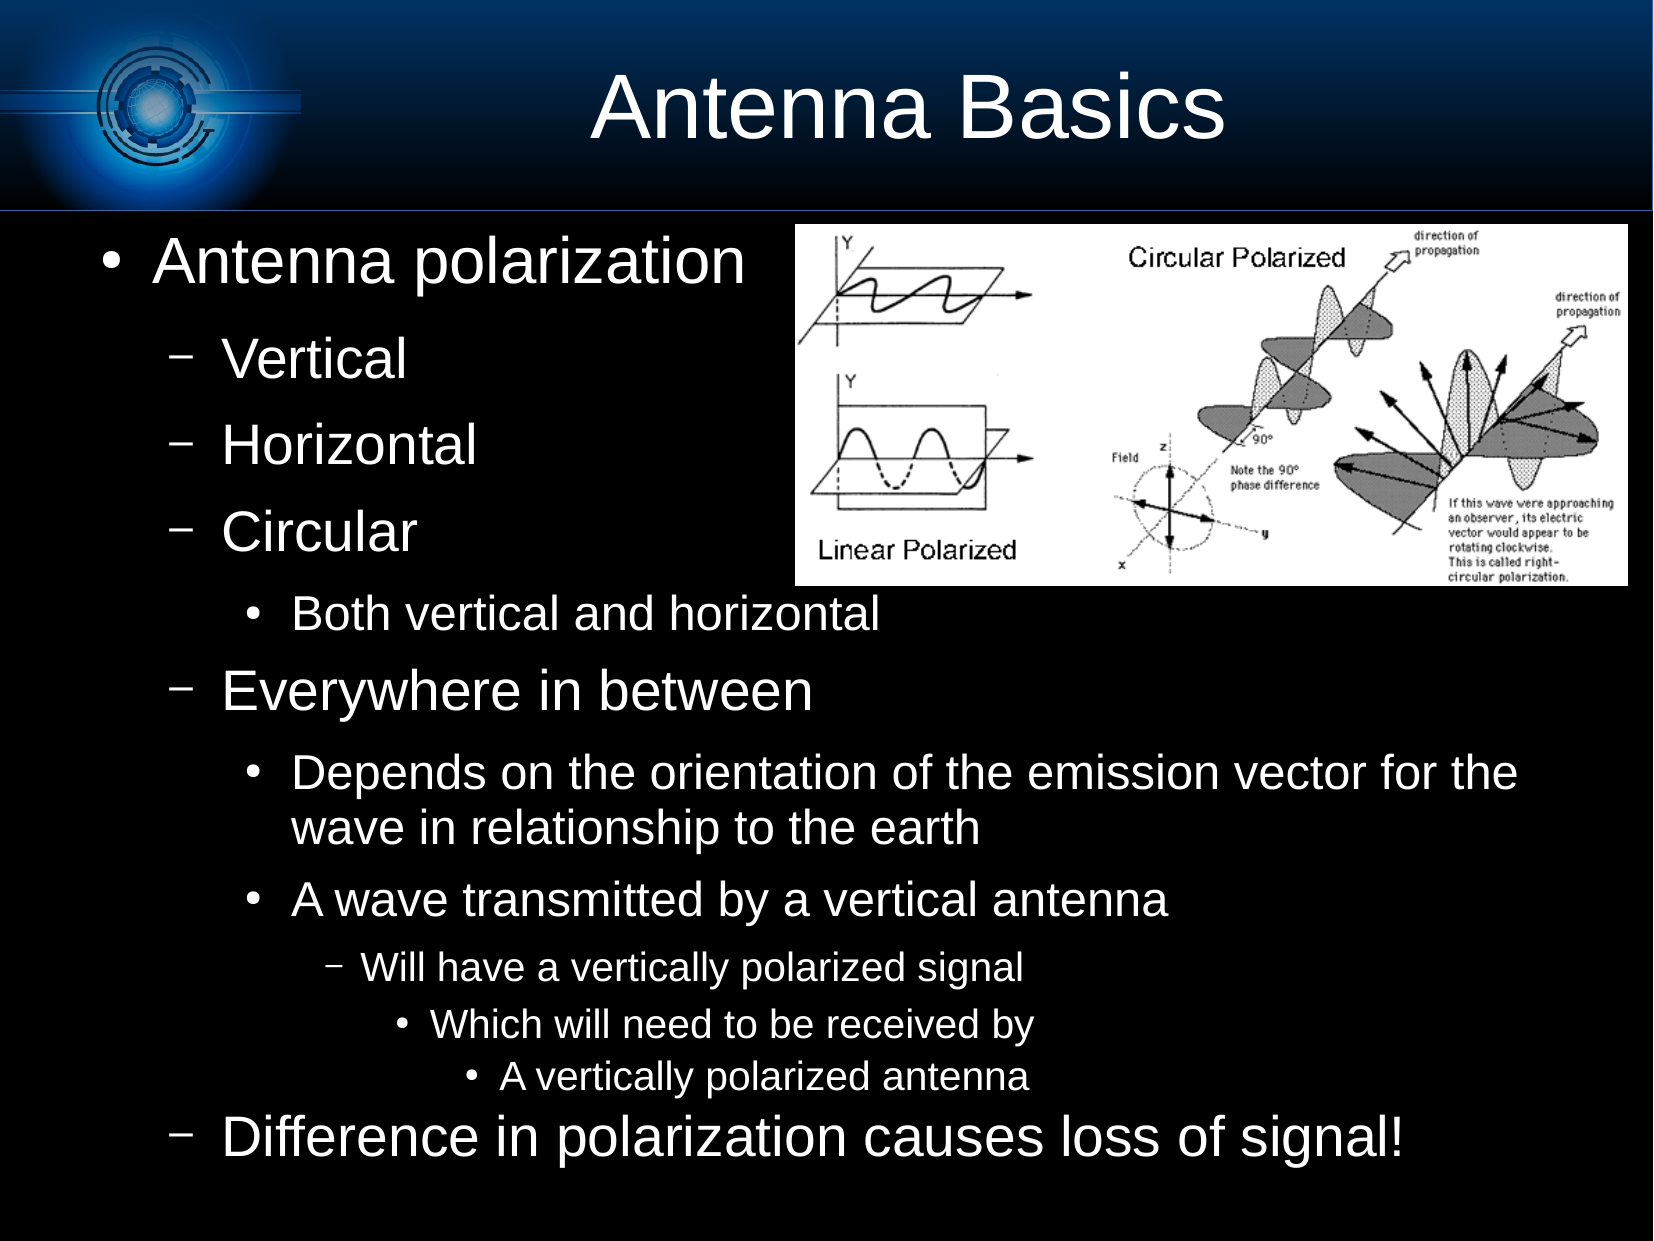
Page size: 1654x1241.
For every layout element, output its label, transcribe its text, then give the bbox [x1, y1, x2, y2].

picture [0, 87, 165, 210]
list Antenna polarization Vertical Horizontal Circular Both vertical and horizontal Everywhere in between Depends on the orientation of the emission vector for the wave in relationship to the earth A wave transmitted by a vertical antenna Will have a vertically polarized signal Which will need to be received by A vertically polarized antenna Difference in polarization causes loss of signal! [82, 225, 1571, 1171]
title Antenna Basics [165, 2, 1653, 211]
picture [795, 224, 1628, 586]
